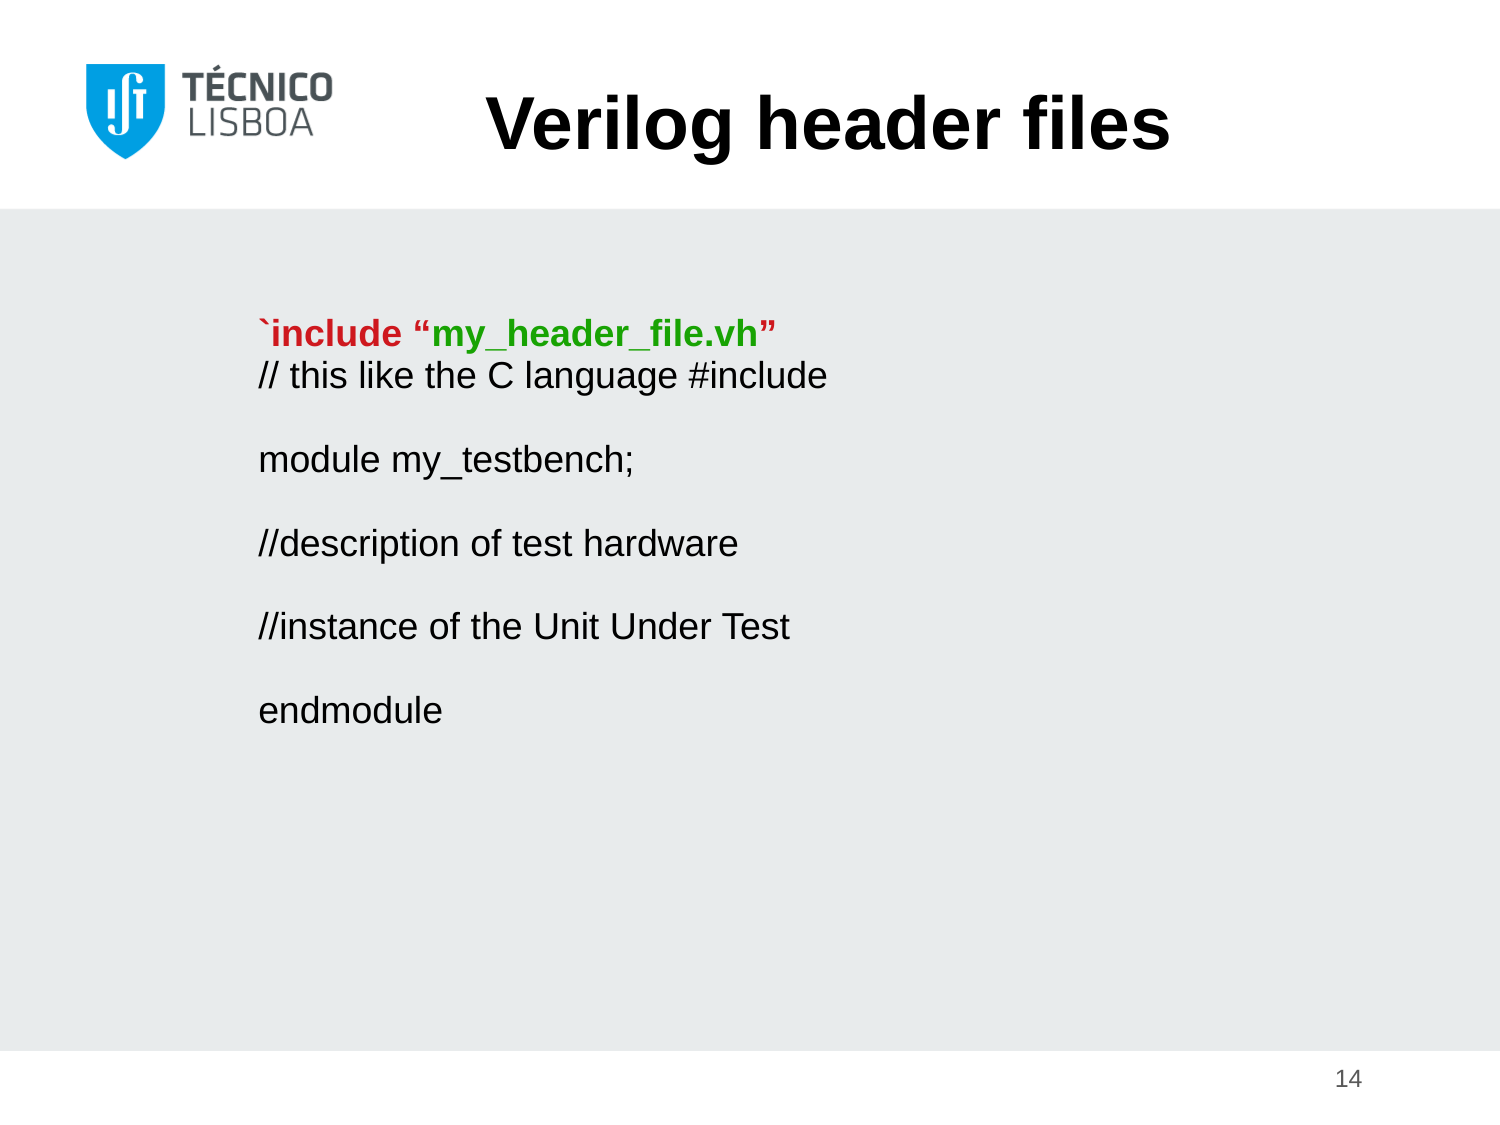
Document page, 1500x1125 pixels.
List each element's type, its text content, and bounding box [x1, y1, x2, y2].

text_box `include “my_header_file.vh” // this like the C language #include module my_testbench; //description of test hardware //instance of the Unit Under Test endmodule [243, 304, 1422, 982]
picture [0, 0, 1500, 1125]
title Verilog header files [470, 48, 1500, 192]
